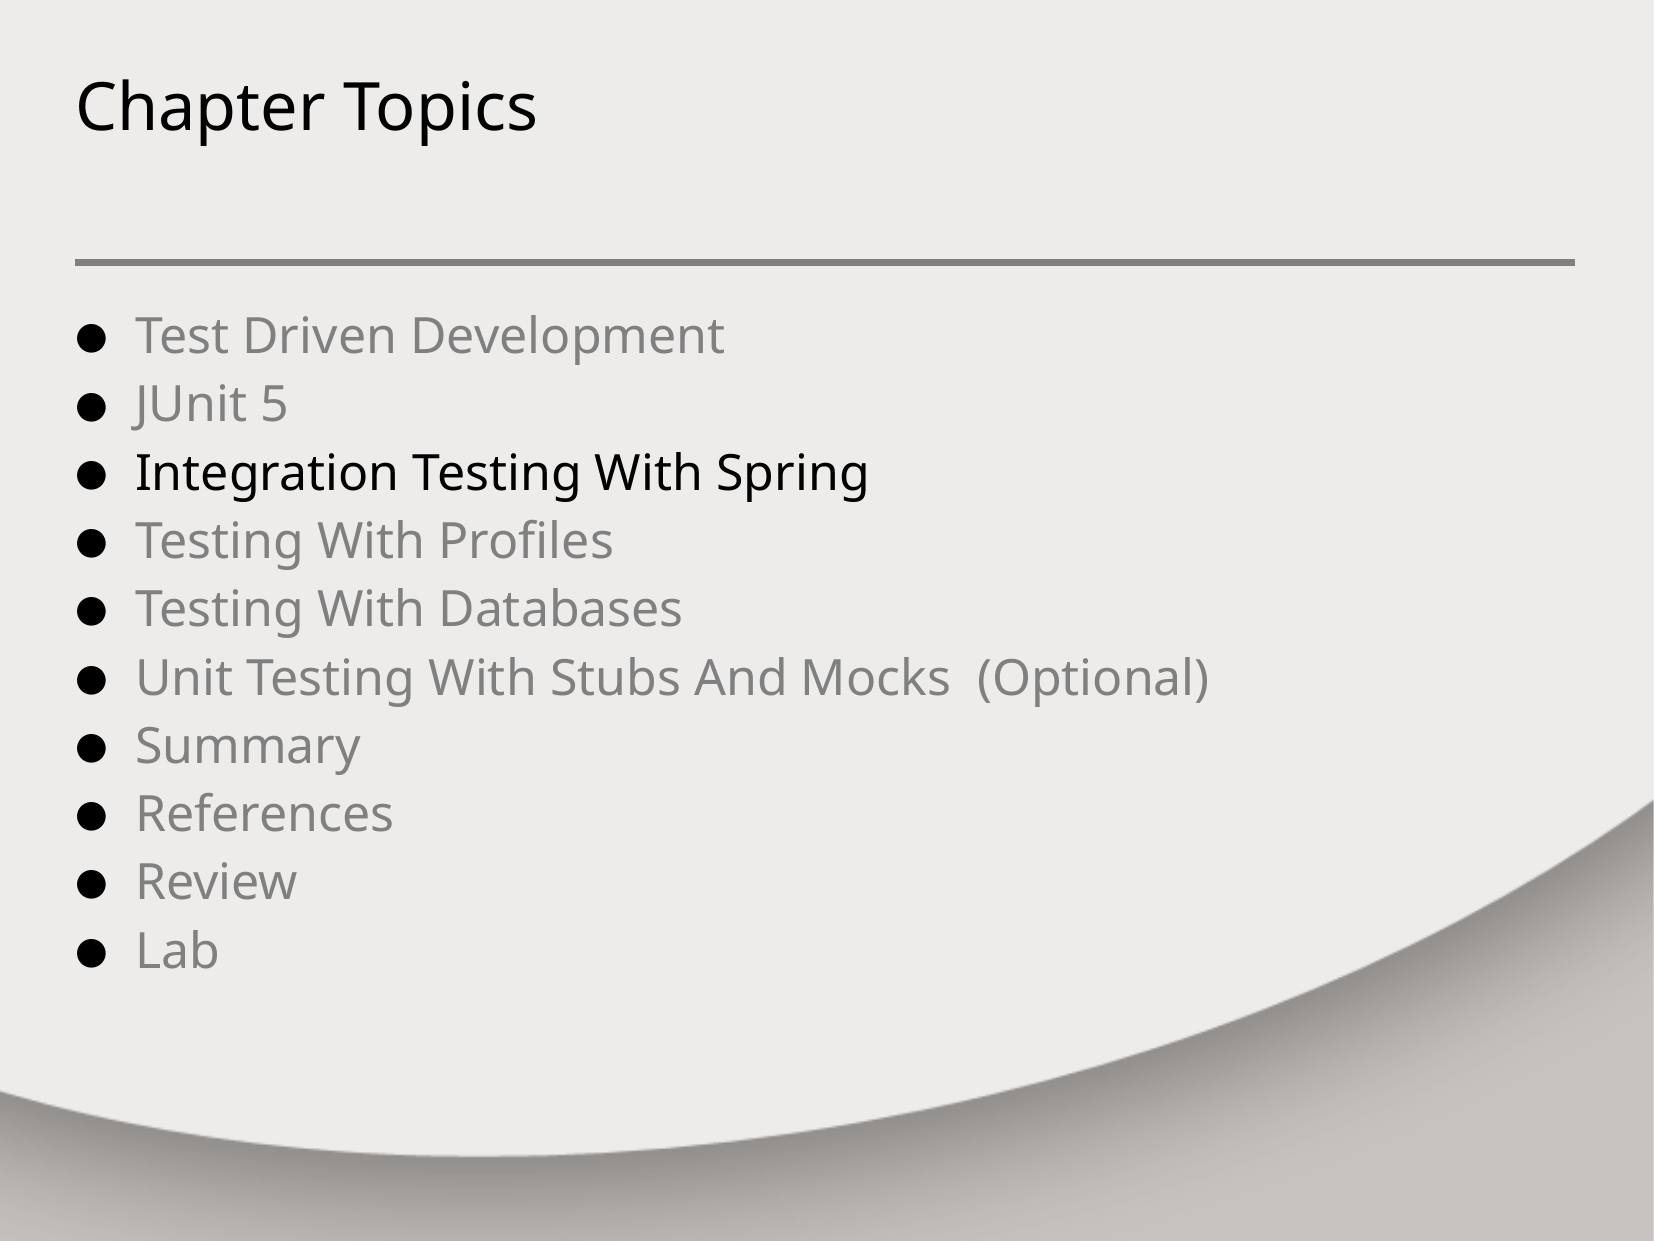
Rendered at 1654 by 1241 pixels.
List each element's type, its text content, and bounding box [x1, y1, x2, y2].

list Test Driven Development JUnit 5 Integration Testing With Spring Testing With Profiles Testing With Databases Unit Testing With Stubs And Mocks (Optional) Summary References Review Lab [75, 300, 1576, 1163]
picture [0, 0, 1654, 1241]
title Chapter Topics [75, 75, 1576, 226]
